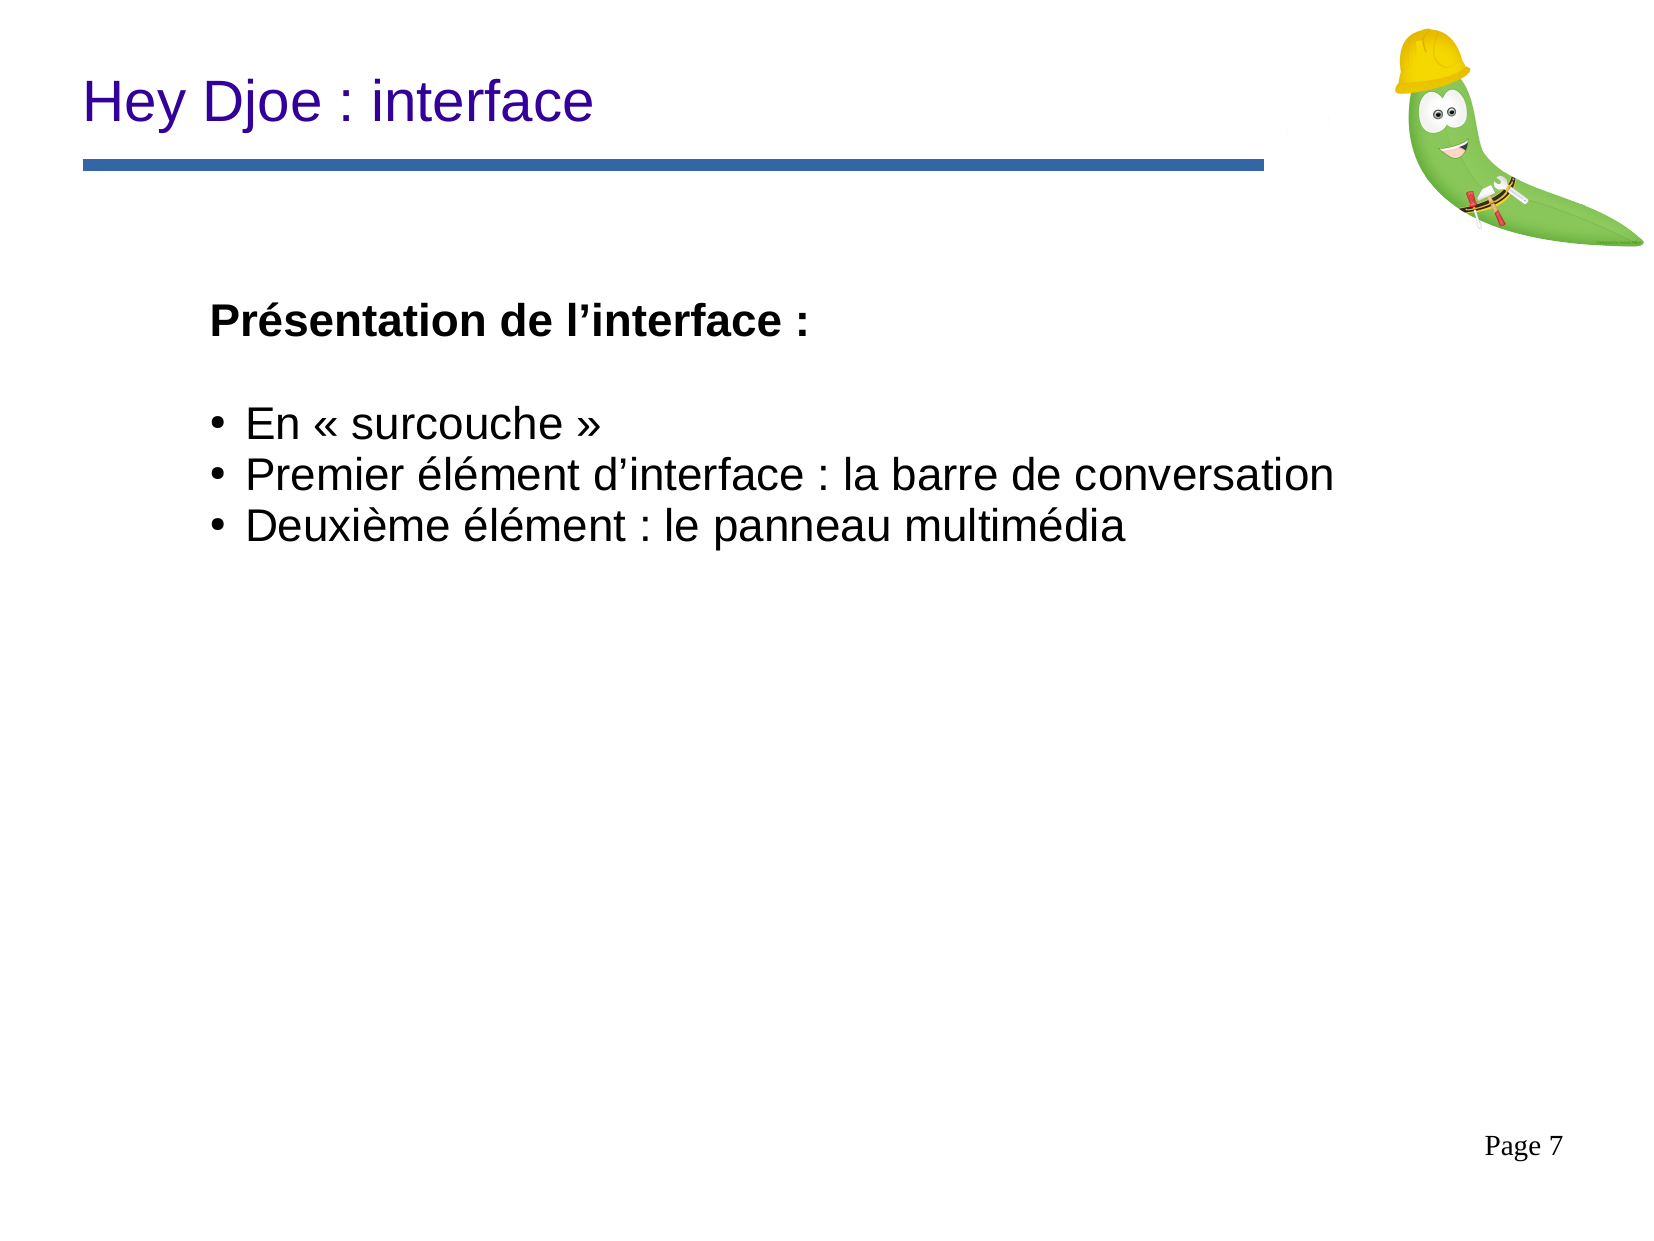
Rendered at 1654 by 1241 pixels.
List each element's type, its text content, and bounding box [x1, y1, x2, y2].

picture [1286, 23, 1647, 248]
title Hey Djoe : interface [82, 49, 1264, 154]
text_box Présentation de l’interface : En « surcouche » Premier élément d’interface : la barre de conversation Deuxième élément : le panneau multimédia [194, 287, 1459, 816]
